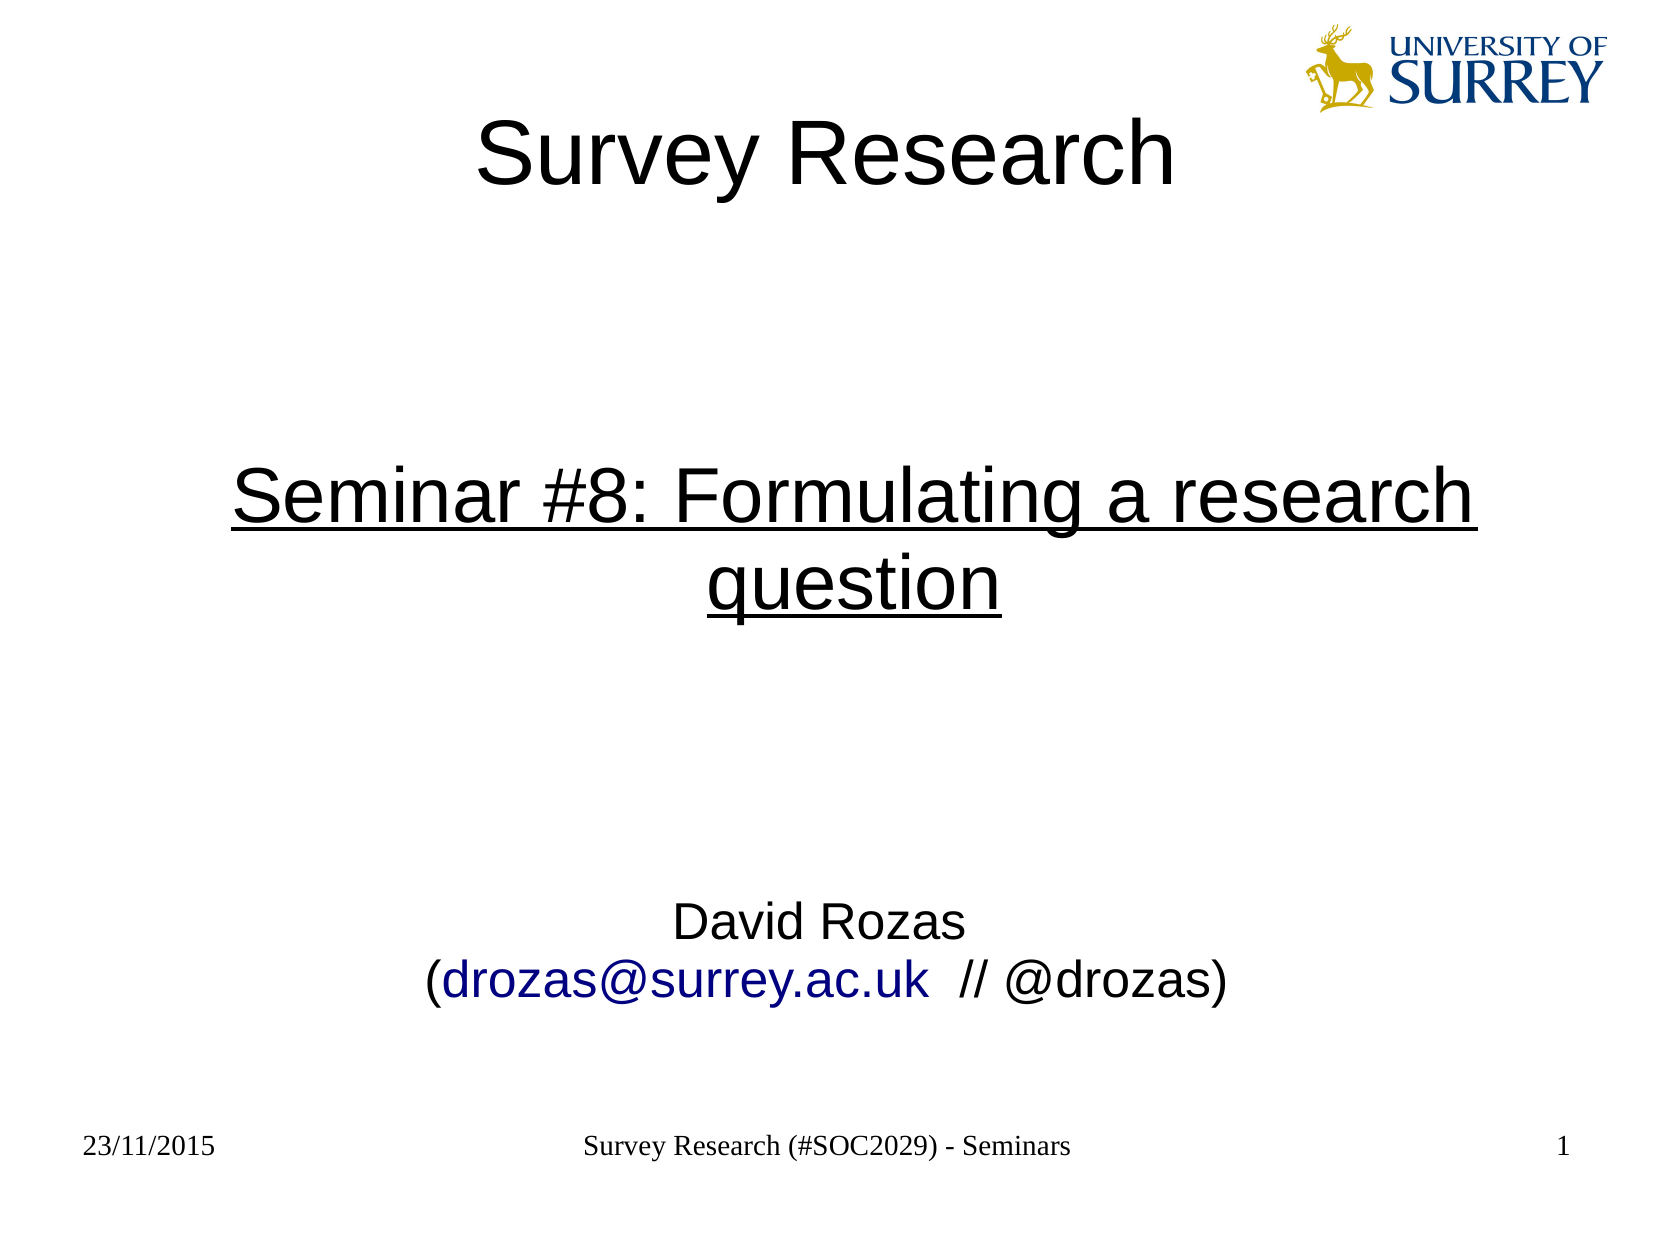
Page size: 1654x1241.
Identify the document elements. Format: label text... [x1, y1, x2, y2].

title Survey Research [82, 49, 1571, 257]
picture [1306, 23, 1607, 113]
list Seminar #8: Formulating a research question David Rozas (drozas@surrey.ac.uk // @drozas) [82, 290, 1571, 1010]
